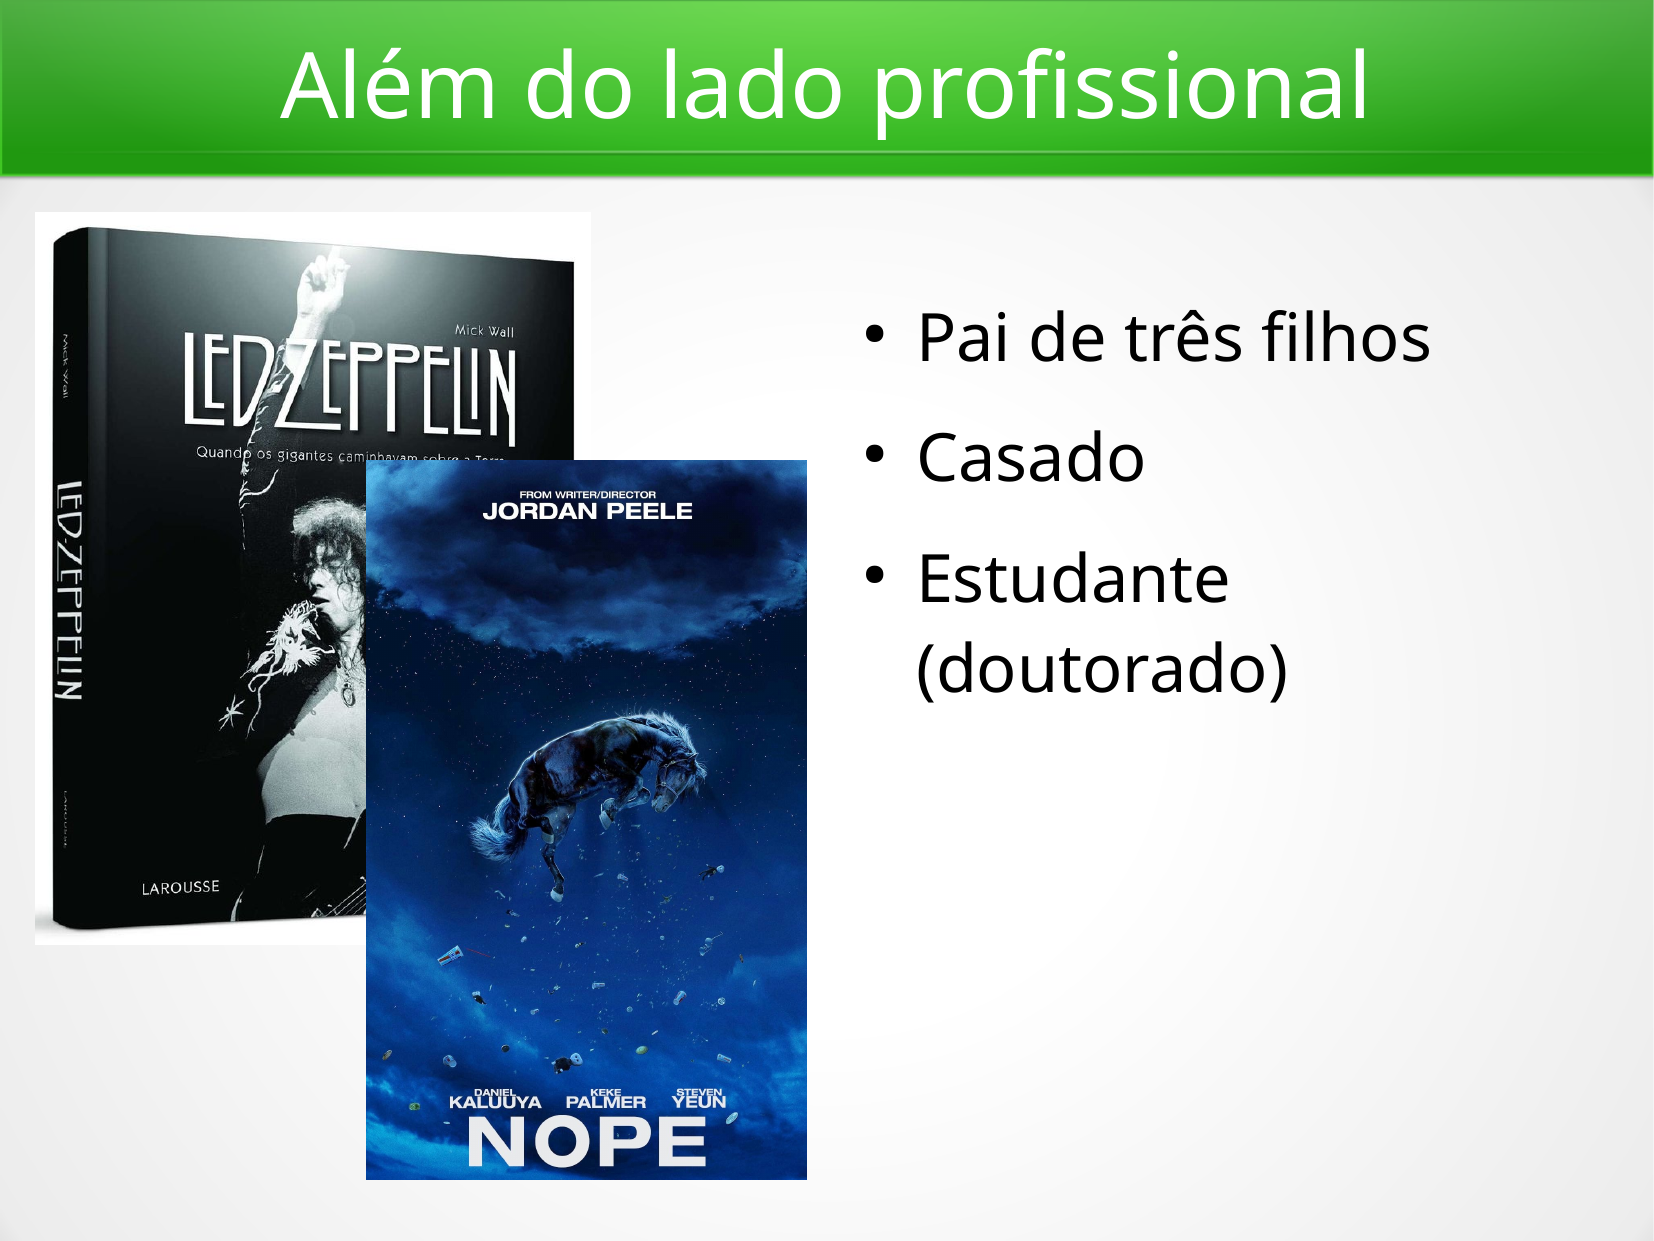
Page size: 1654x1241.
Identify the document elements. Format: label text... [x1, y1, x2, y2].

list Pai de três filhos Casado Estudante (doutorado) [845, 290, 1572, 1010]
title Além do lado profissional [82, 11, 1571, 154]
picture [0, 0, 1654, 1241]
